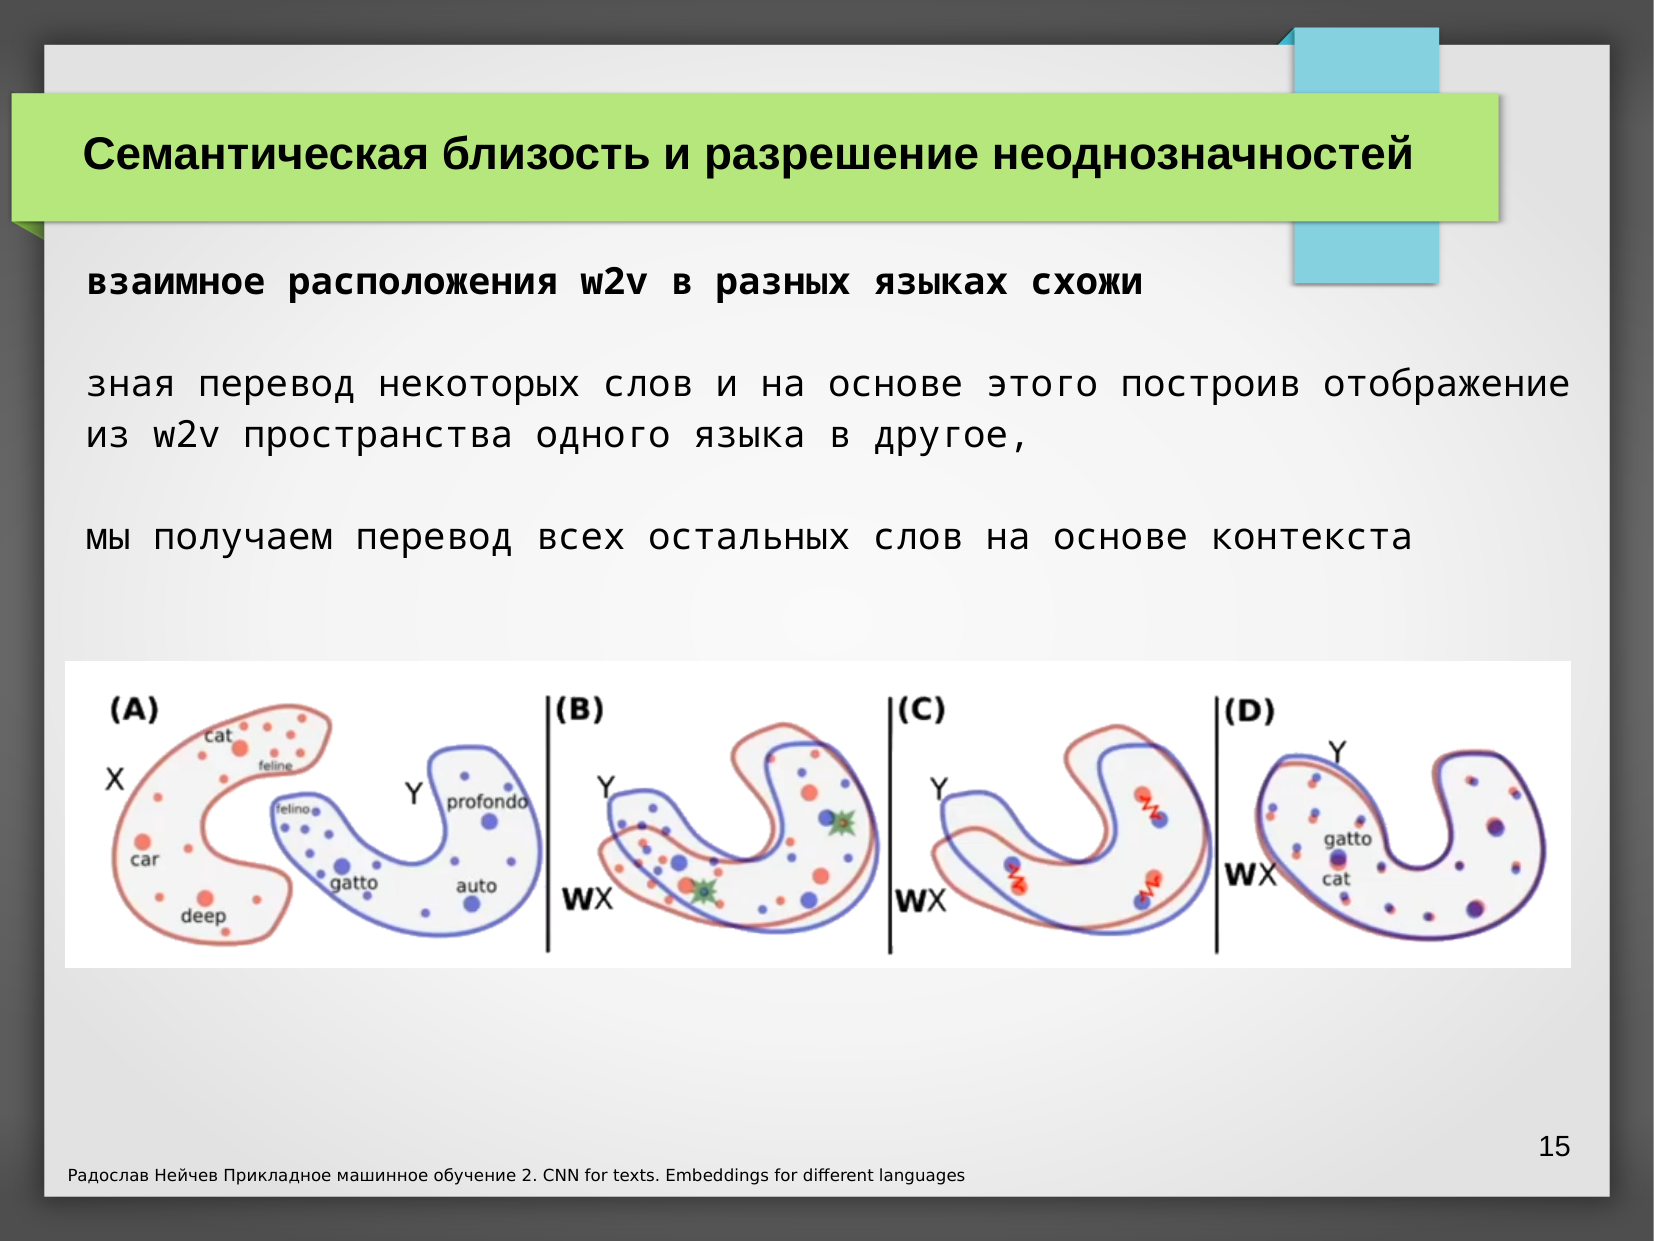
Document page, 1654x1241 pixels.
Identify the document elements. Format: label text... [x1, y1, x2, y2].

picture [0, 0, 1654, 1241]
text_box Радослав Нейчев Прикладное машинное обучение 2. CNN for texts. Embeddings for different languages [52, 1158, 1205, 1193]
title Семантическая близость и разрешение неоднозначностей [82, 121, 1489, 187]
text_box взаимное расположения w2v в разных языках схожи зная перевод некоторых слов и на основе этого построив отображение из w2v пространства одного языка в другое, мы получаем перевод всех остальных слов на основе контекста [70, 247, 1607, 567]
